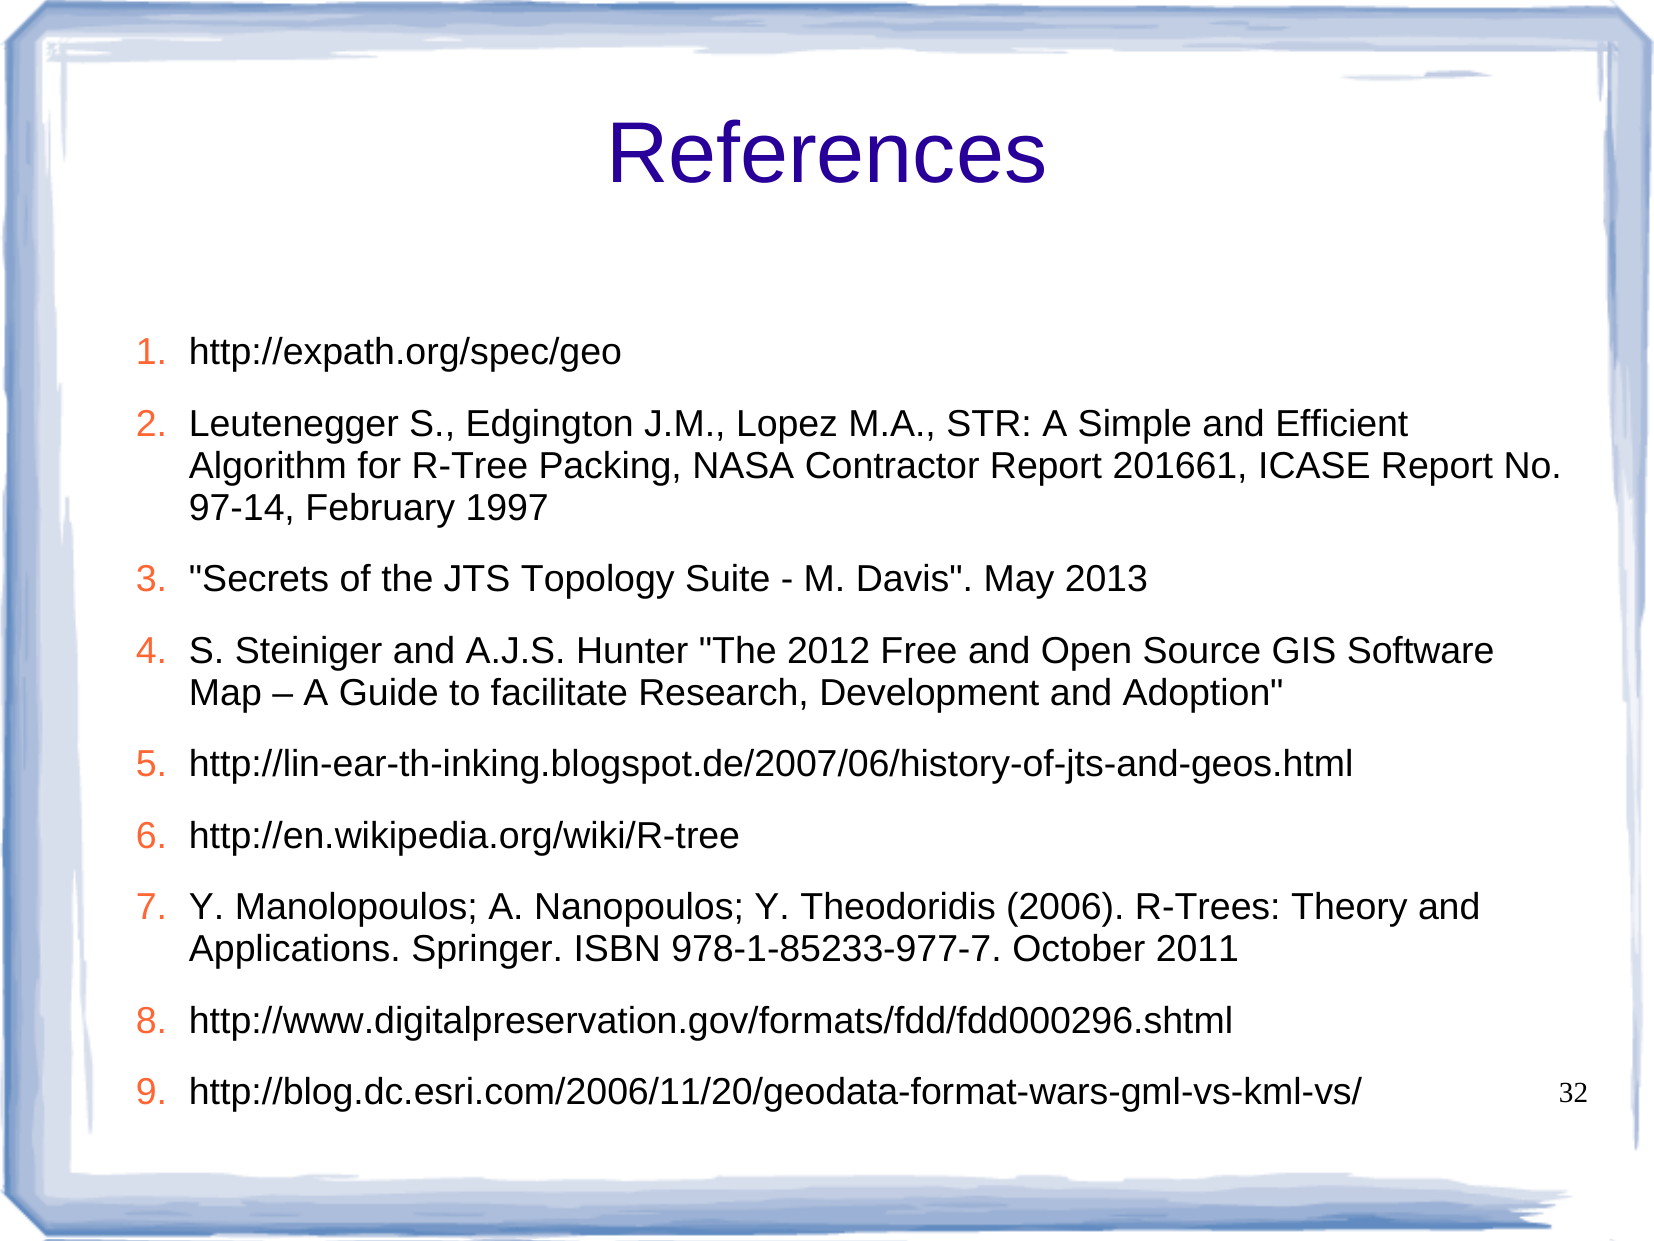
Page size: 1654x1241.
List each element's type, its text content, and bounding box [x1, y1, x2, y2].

title References [82, 49, 1571, 257]
list http://expath.org/spec/geo Leutenegger S., Edgington J.M., Lopez M.A., STR: A Simple and Efficient Algorithm for R-Tree Packing, NASA Contractor Report 201661, ICASE Report No. 97-14, February 1997 "Secrets of the JTS Topology Suite - M. Davis". May 2013 S. Steiniger and A.J.S. Hunter "The 2012 Free and Open Source GIS Software Map – A Guide to facilitate Research, Development and Adoption" http://lin-ear-th-inking.blogspot.de/2007/06/history-of-jts-and-geos.html http://en.wikipedia.org/wiki/R-tree Y. Manolopoulos; A. Nanopoulos; Y. Theodoridis (2006). R-Trees: Theory and Applications. Springer. ISBN 978-1-85233-977-7. October 2011 http://www.digitalpreservation.gov/formats/fdd/fdd000296.shtml http://blog.dc.esri.com/2006/11/20/geodata-format-wars-gml-vs-kml-vs/ [118, 330, 1571, 1113]
picture [0, 0, 1654, 1241]
